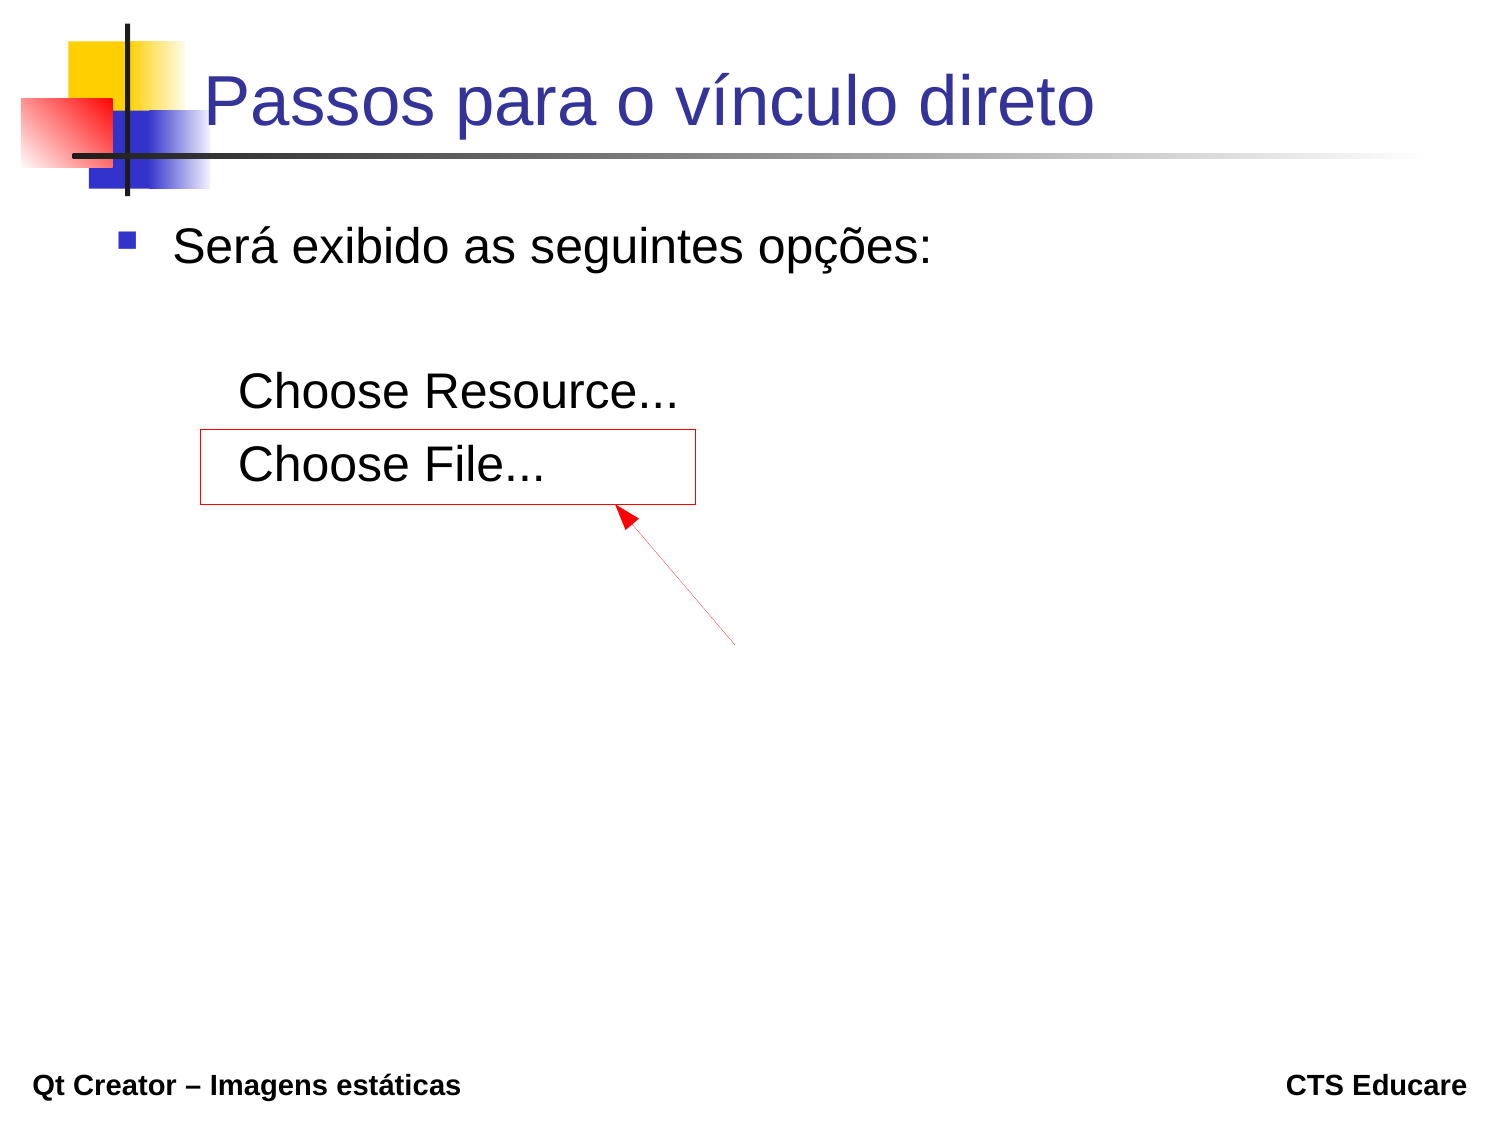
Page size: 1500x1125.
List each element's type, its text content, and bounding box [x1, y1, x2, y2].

list Será exibido as seguintes opções: Choose Resource... Choose File... [100, 206, 1447, 1024]
title Passos para o vínculo direto [188, 46, 1468, 149]
